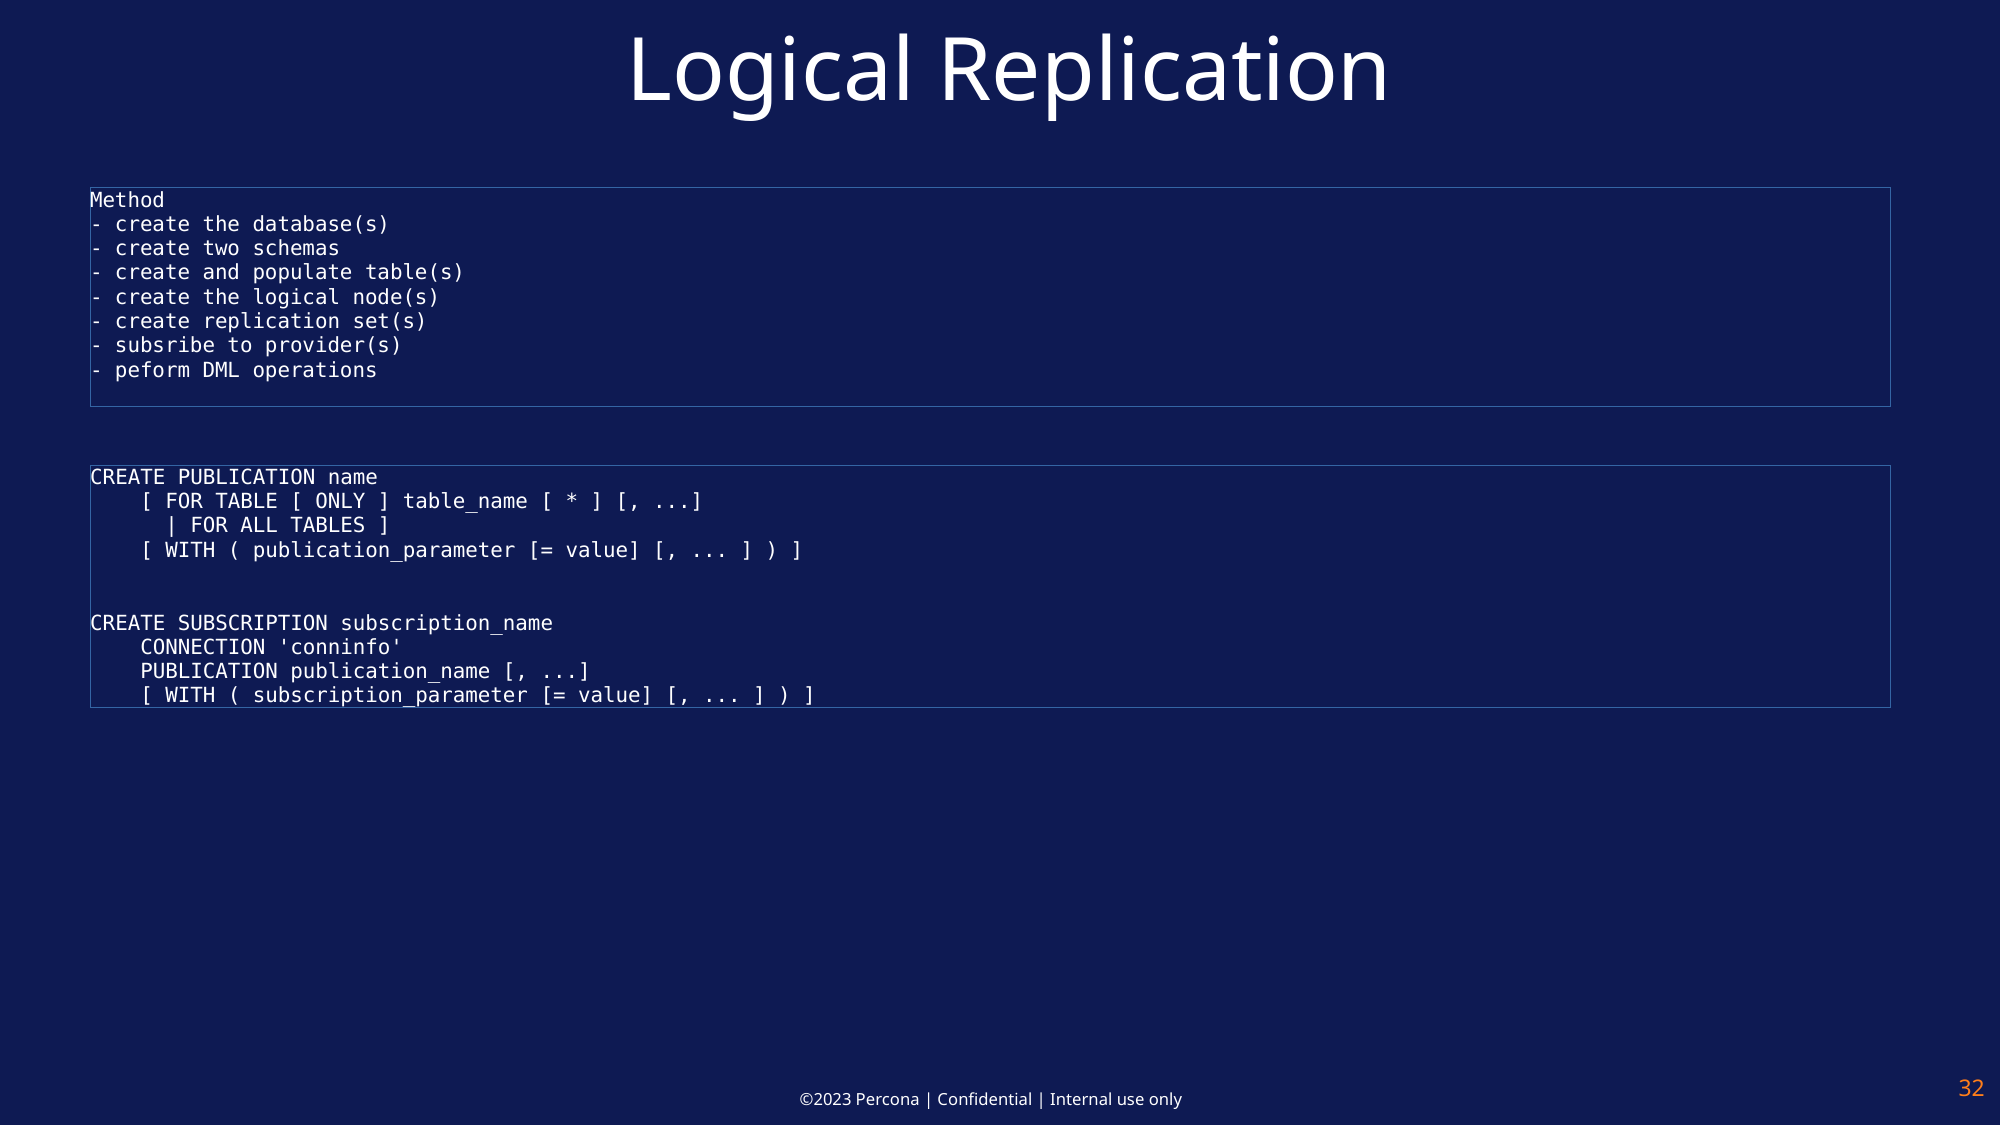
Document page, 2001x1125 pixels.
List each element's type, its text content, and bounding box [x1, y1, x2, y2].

text_box <number> [1748, 1059, 2000, 1120]
title Method - create the database(s) - create two schemas - create and populate table(s) - create the logical node(s) - create replication set(s) - subsribe to provider(s) - peform DML operations [90, 187, 1891, 407]
title CREATE PUBLICATION name [ FOR TABLE [ ONLY ] table_name [ * ] [, ...] | FOR ALL TABLES ] [ WITH ( publication_parameter [= value] [, ... ] ) ] CREATE SUBSCRIPTION subscription_name CONNECTION 'conninfo' PUBLICATION publication_name [, ...] [ WITH ( subscription_parameter [= value] [, ... ] ) ] [90, 465, 1891, 708]
list Logical Replication [570, 15, 1449, 142]
